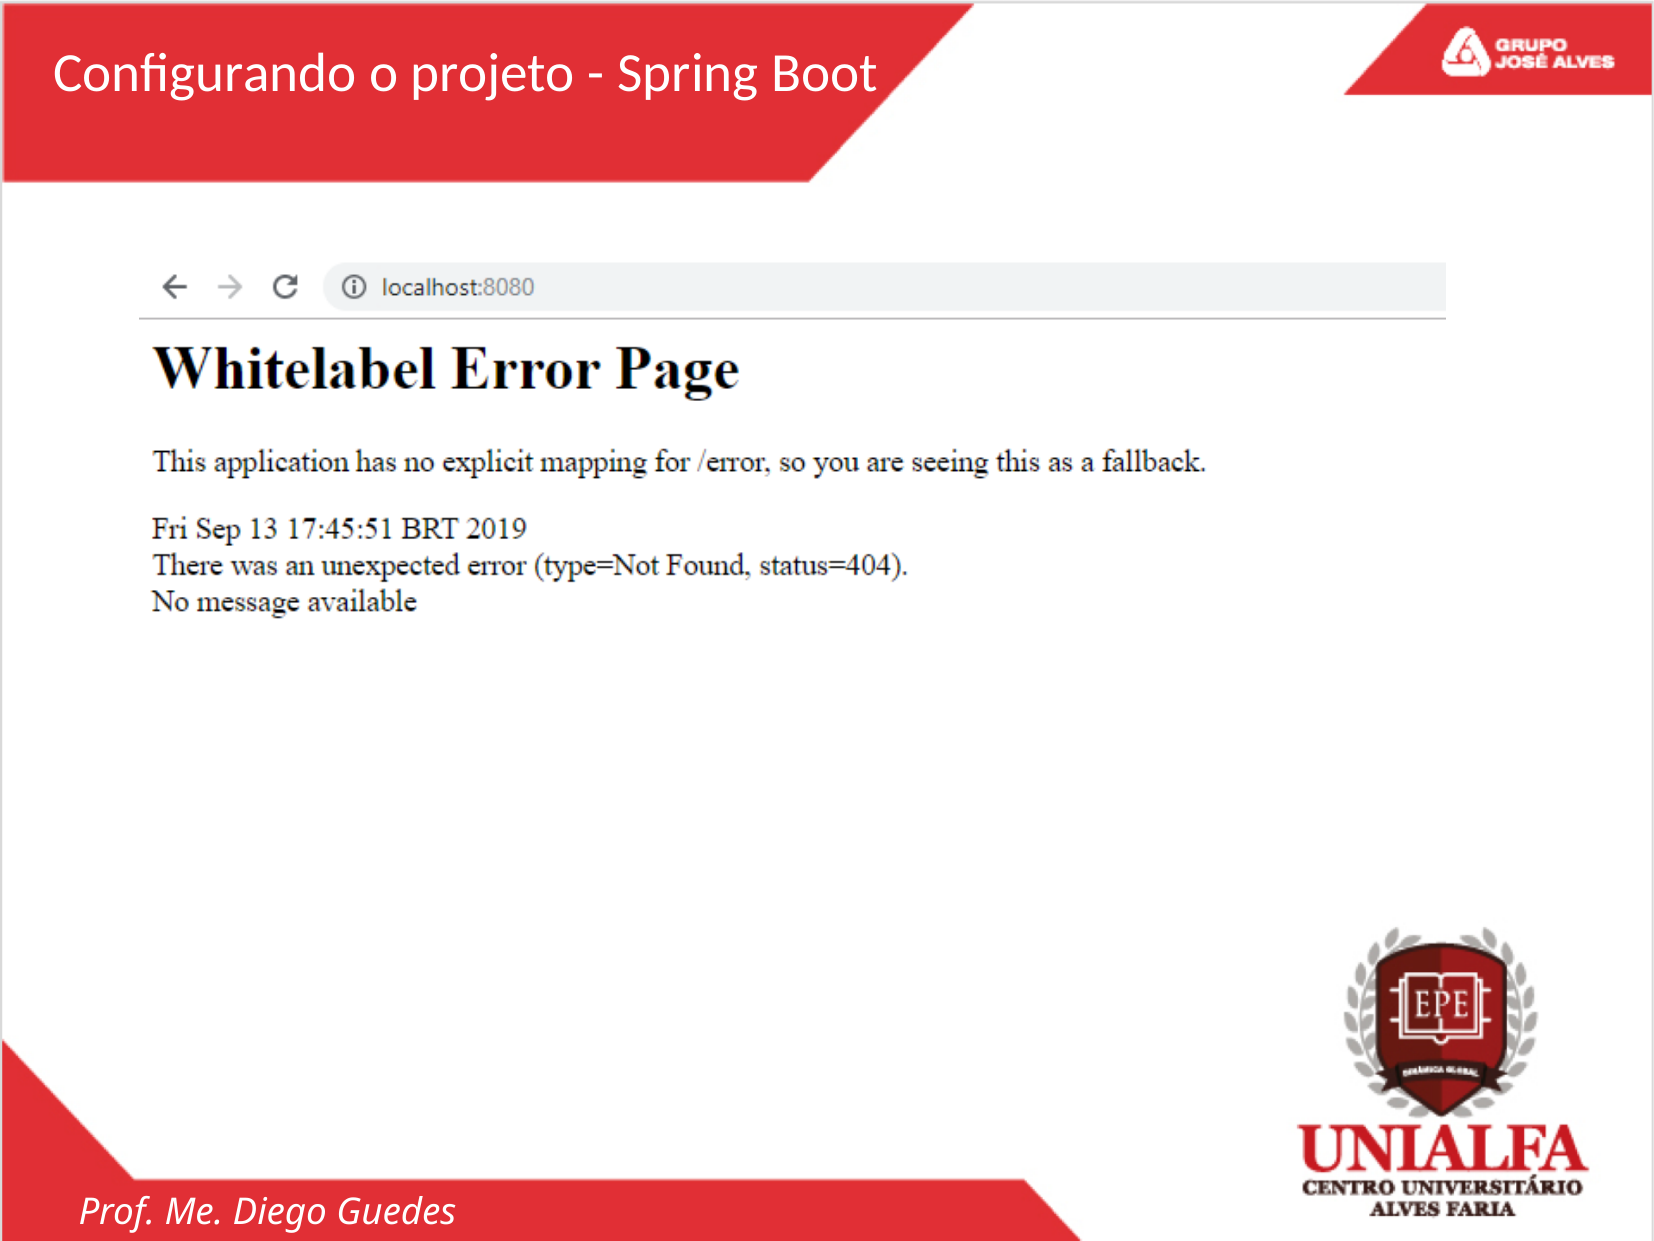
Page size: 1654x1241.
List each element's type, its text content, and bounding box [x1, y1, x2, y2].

picture [0, 0, 1654, 1241]
text_box Configurando o projeto - Spring Boot [36, 28, 1068, 179]
text_box [82, 248, 1571, 1029]
text_box Prof. Me. Diego Guedes [62, 1179, 784, 1241]
text_box [1068, 63, 1405, 147]
